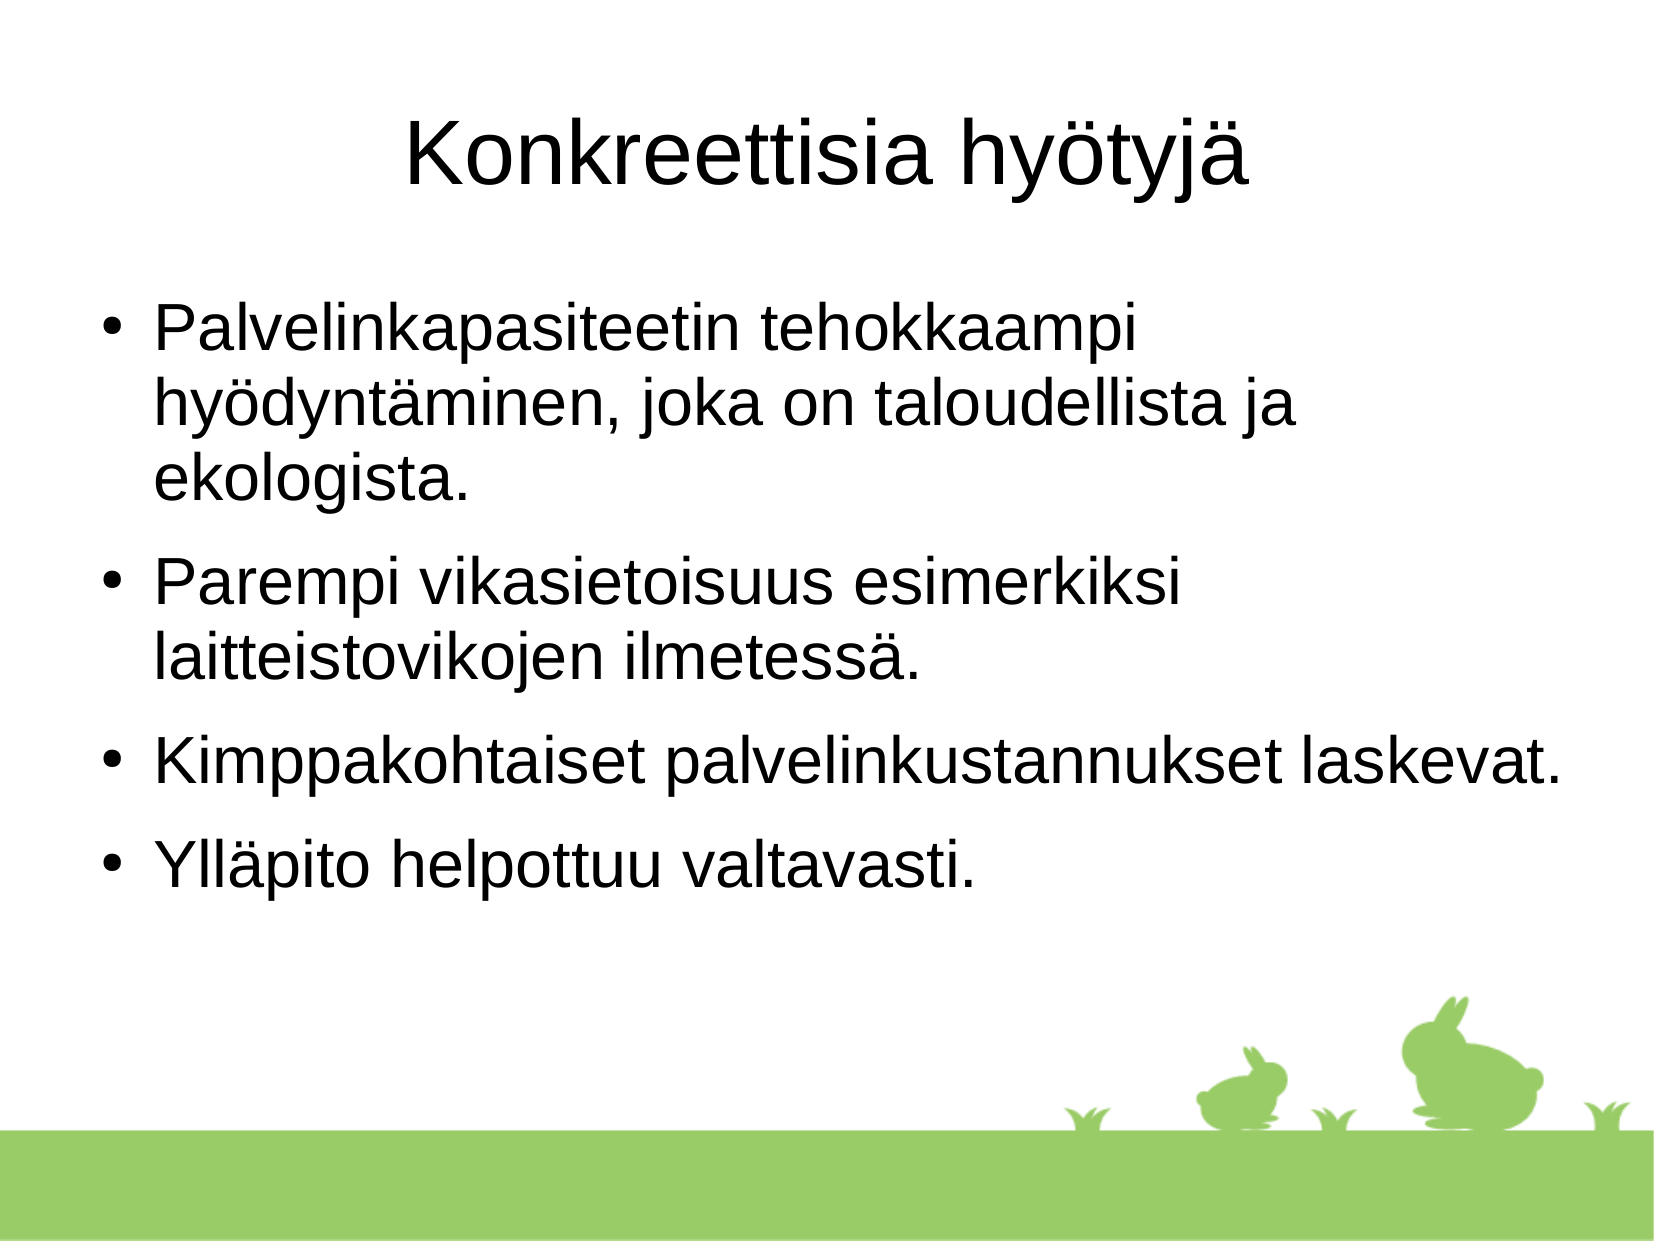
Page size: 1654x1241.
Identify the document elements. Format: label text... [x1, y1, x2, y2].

list Palvelinkapasiteetin tehokkaampi hyödyntäminen, joka on taloudellista ja ekologista. Parempi vikasietoisuus esimerkiksi laitteistovikojen ilmetessä. Kimppakohtaiset palvelinkustannukset laskevat. Ylläpito helpottuu valtavasti. [82, 290, 1571, 1010]
title Konkreettisia hyötyjä [82, 49, 1571, 257]
picture [0, 0, 1654, 1241]
